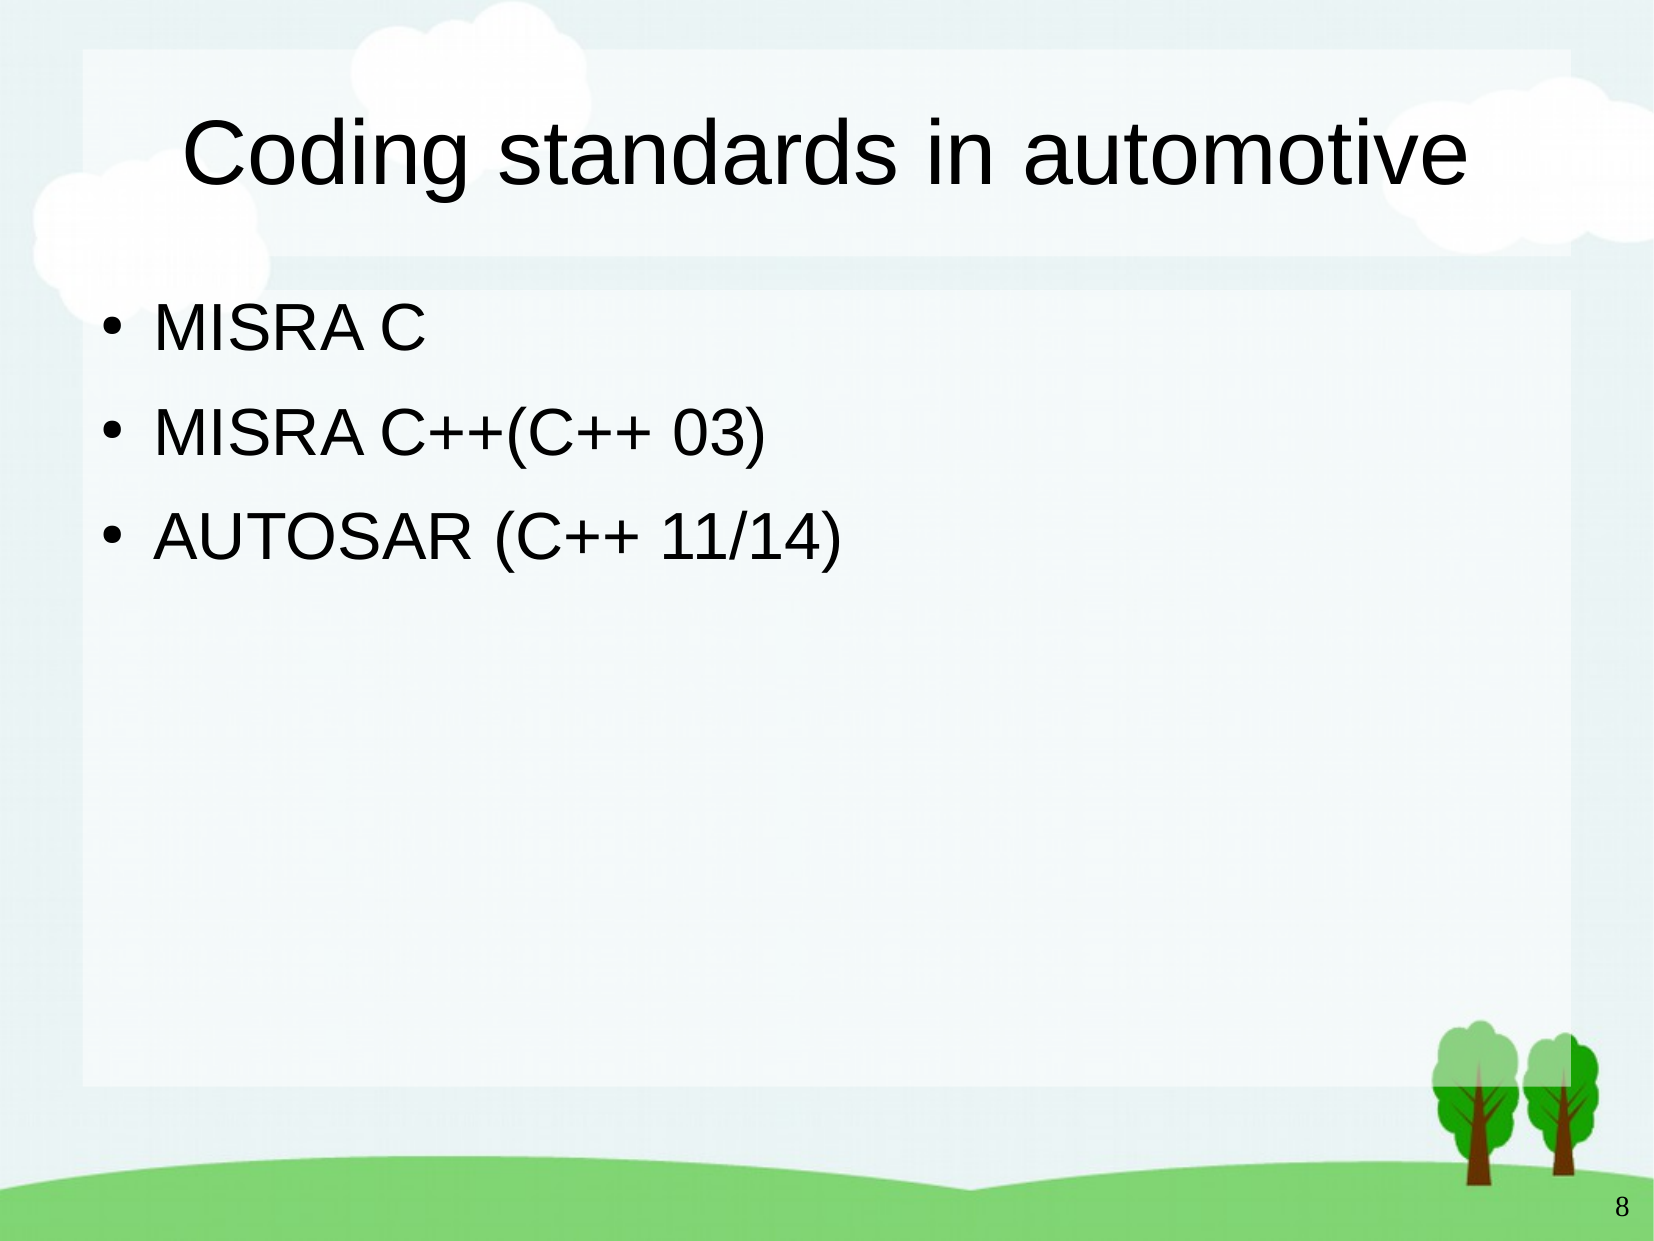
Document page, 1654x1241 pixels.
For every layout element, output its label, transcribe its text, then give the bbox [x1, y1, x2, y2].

picture [0, 0, 1654, 1241]
list MISRA C MISRA C++(C++ 03) AUTOSAR (C++ 11/14) [82, 290, 1571, 1087]
title Coding standards in automotive [82, 49, 1571, 257]
